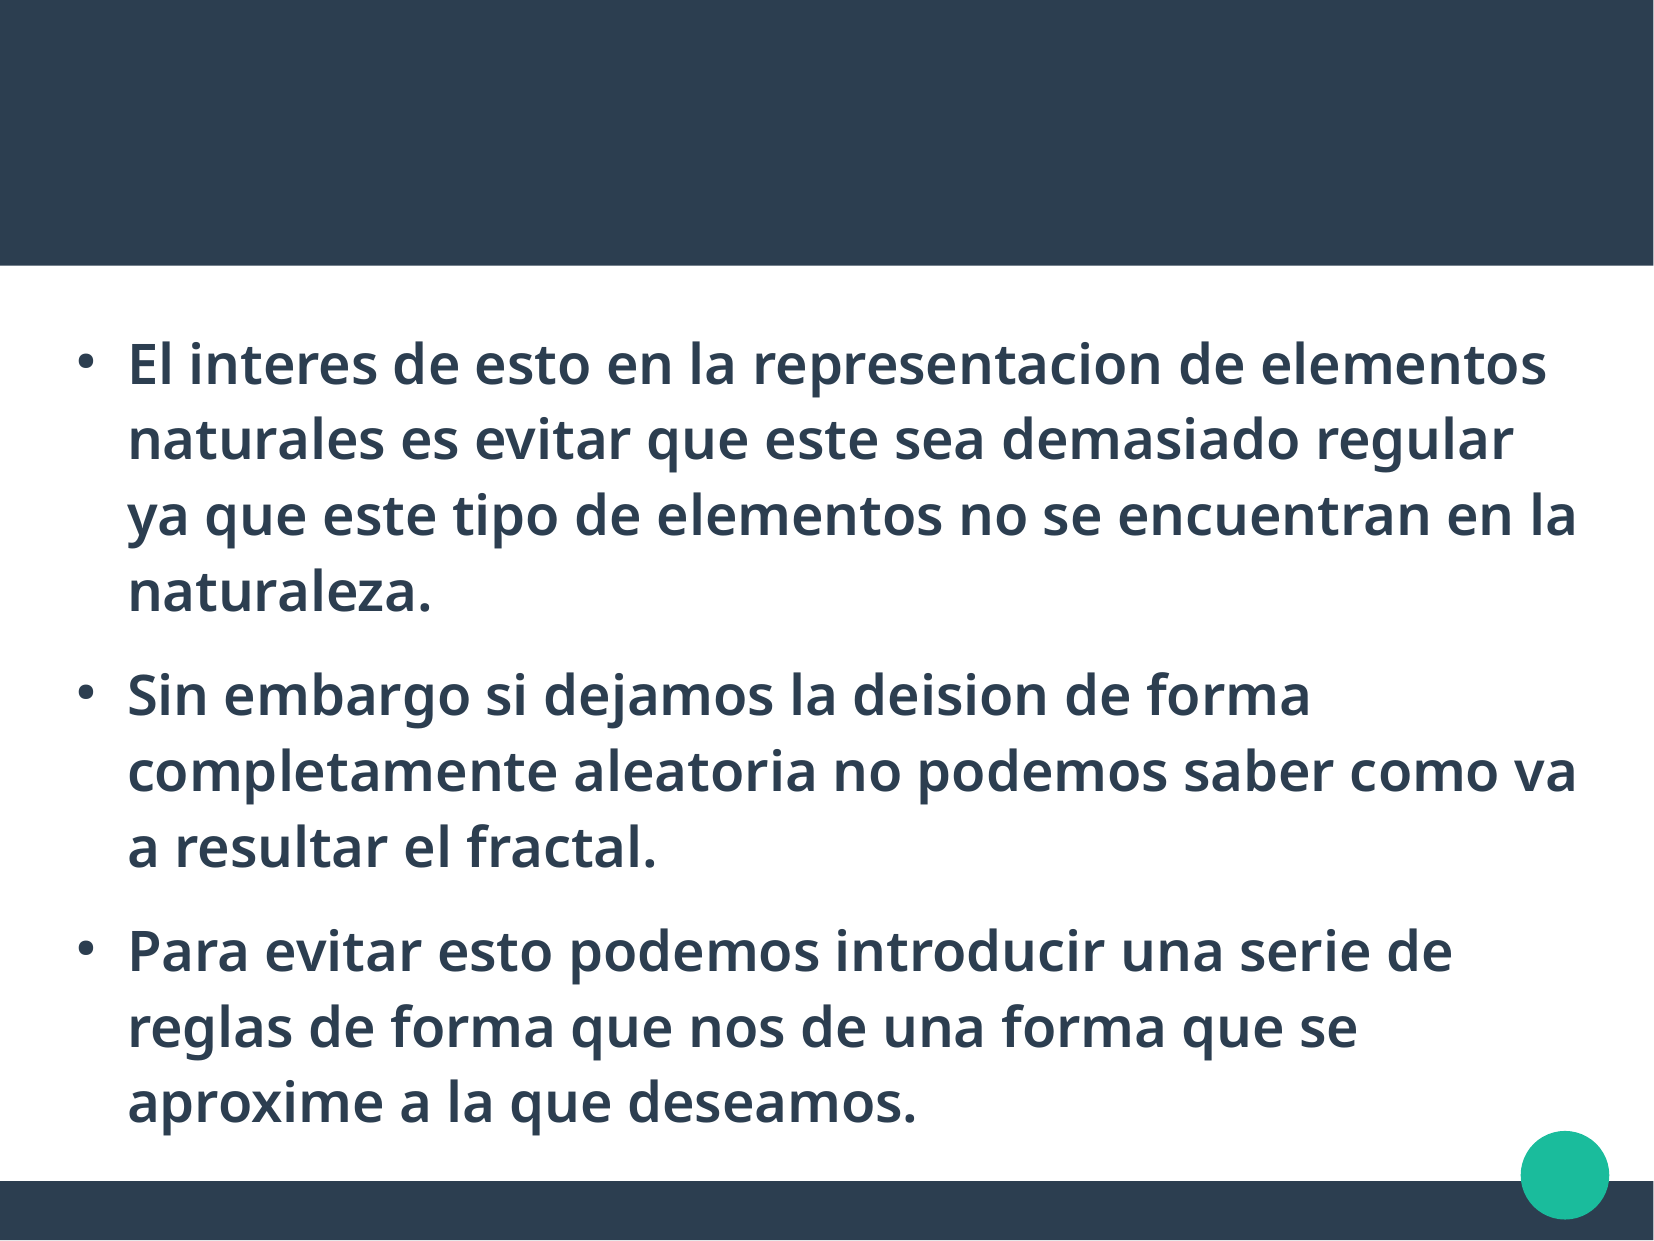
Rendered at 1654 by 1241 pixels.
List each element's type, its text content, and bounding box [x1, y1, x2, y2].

list El interes de esto en la representacion de elementos naturales es evitar que este sea demasiado regular ya que este tipo de elementos no se encuentran en la naturaleza. Sin embargo si dejamos la deision de forma completamente aleatoria no podemos saber como va a resultar el fractal. Para evitar esto podemos introducir una serie de reglas de forma que nos de una forma que se aproxime a la que deseamos. [59, 324, 1595, 1152]
